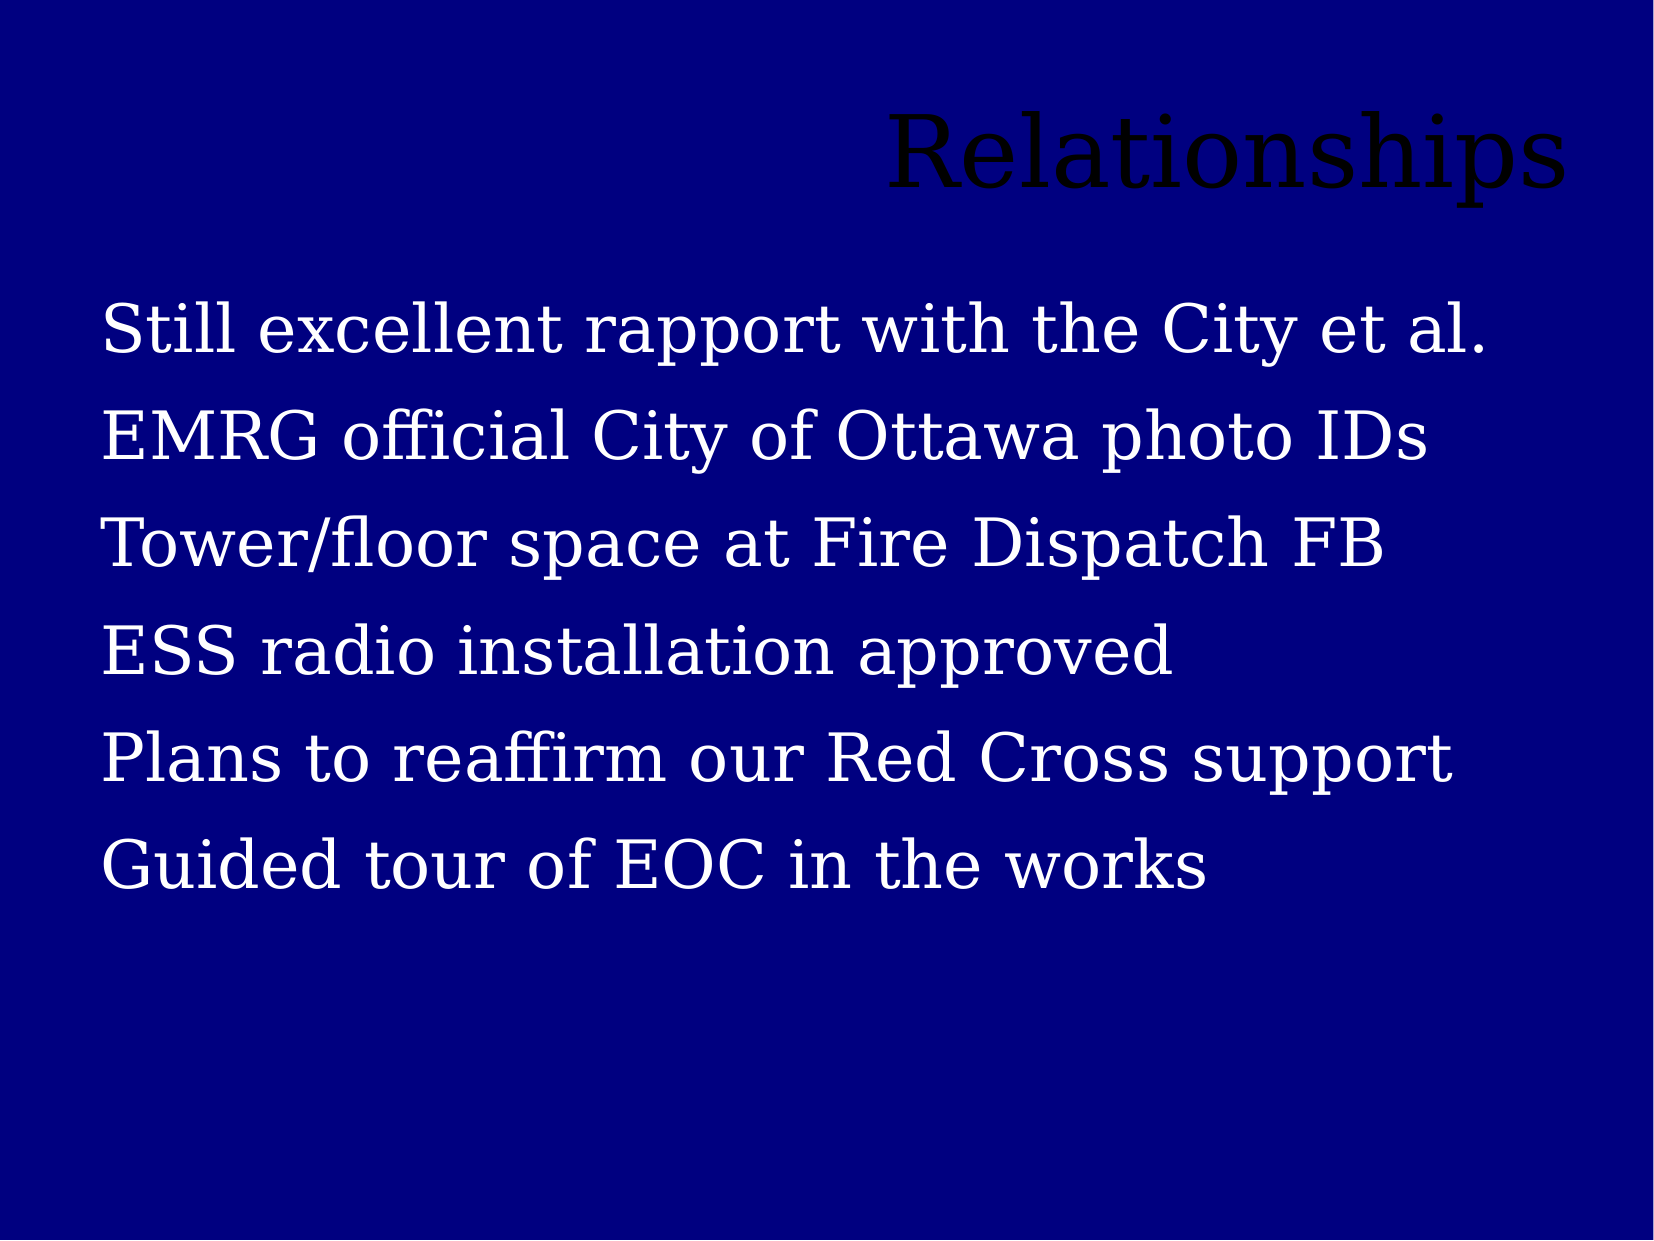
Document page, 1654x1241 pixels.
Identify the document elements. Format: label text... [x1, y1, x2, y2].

list Still excellent rapport with the City et al. EMRG official City of Ottawa photo IDs Tower/floor space at Fire Dispatch FB ESS radio installation approved Plans to reaffirm our Red Cross support Guided tour of EOC in the works [82, 290, 1571, 1109]
title Relationships [82, 49, 1571, 257]
